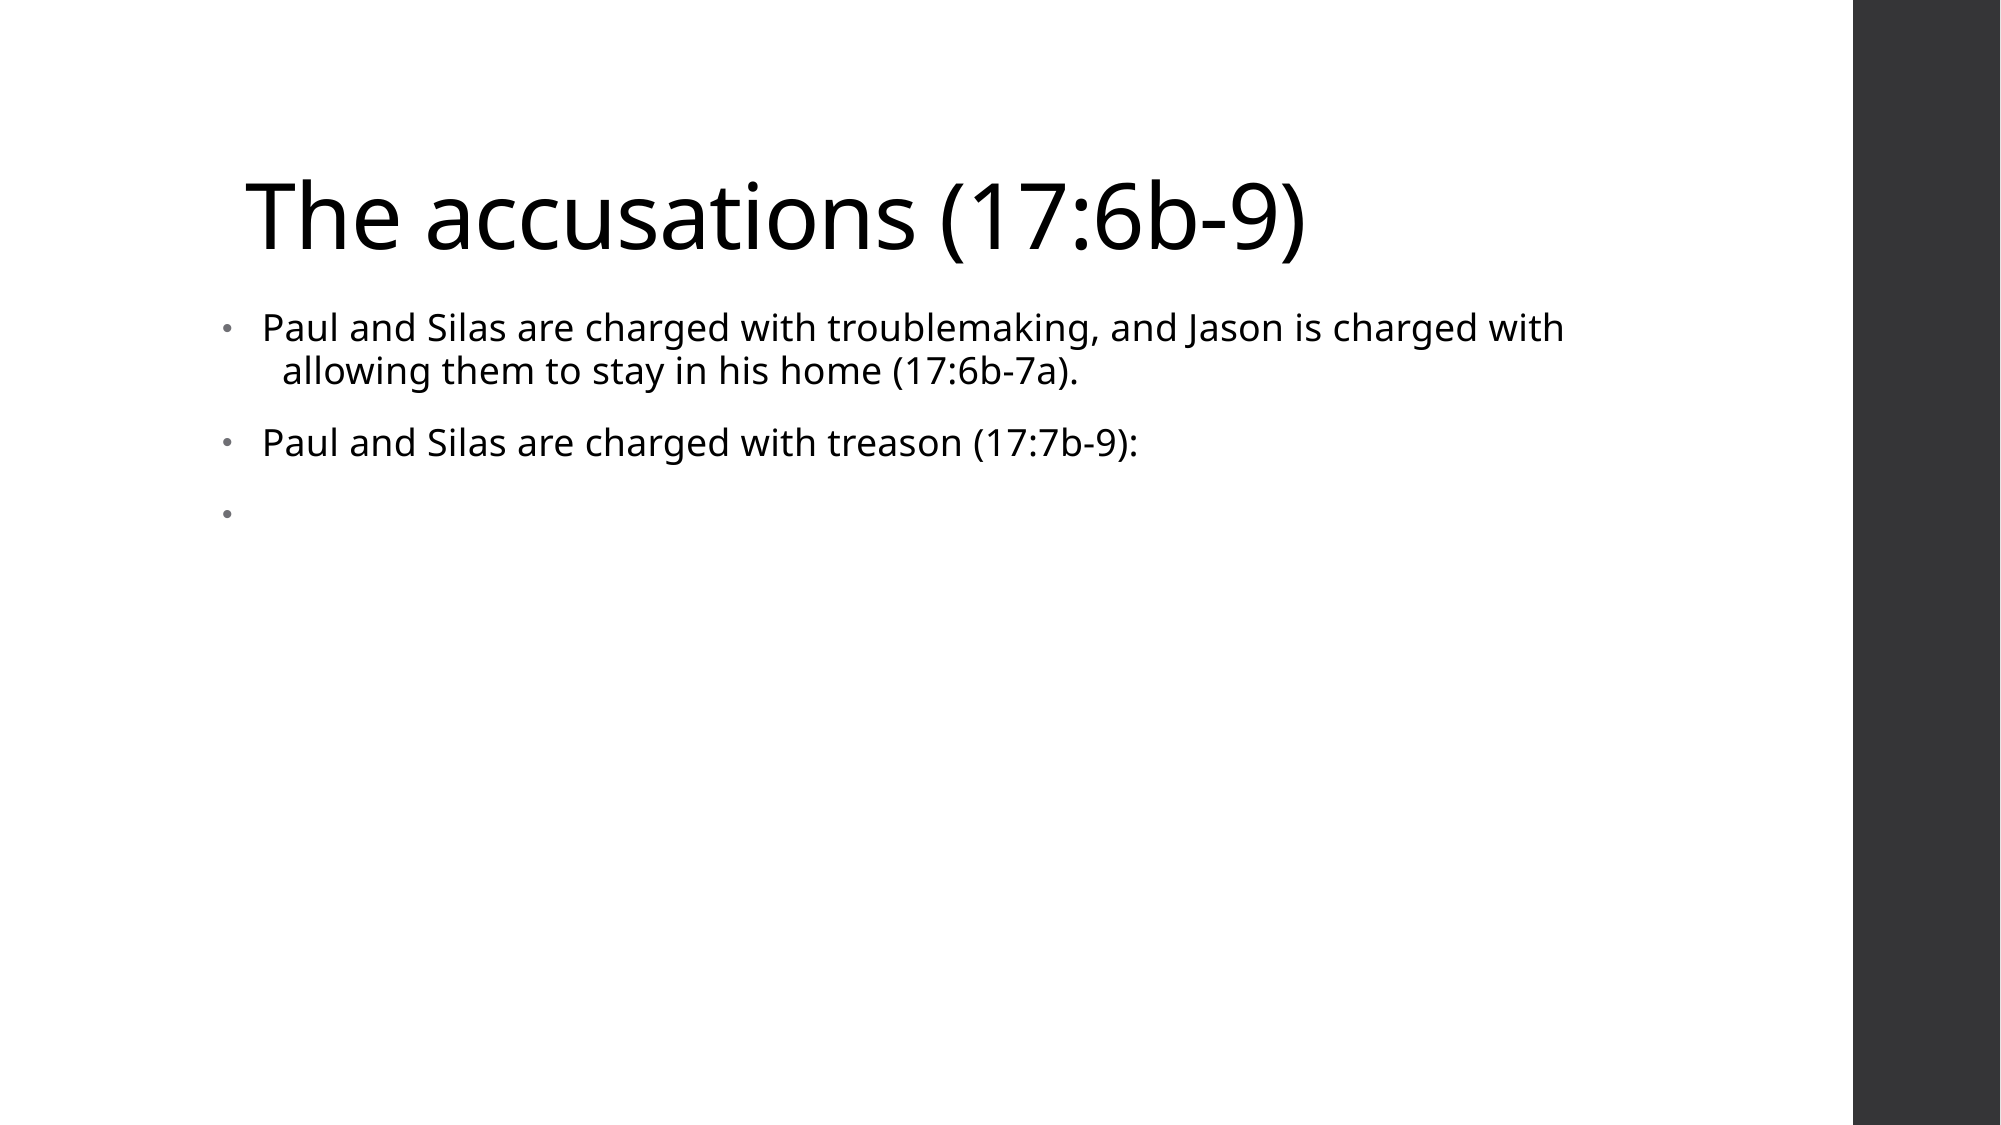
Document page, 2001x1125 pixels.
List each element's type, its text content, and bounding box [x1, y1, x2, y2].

title The accusations (17:6b-9) [206, 60, 1797, 278]
list Paul and Silas are charged with troublemaking, and Jason is charged with allowing them to stay in his home (17:6b-7a). Paul and Silas are charged with treason (17:7b-9): [206, 299, 1617, 1014]
